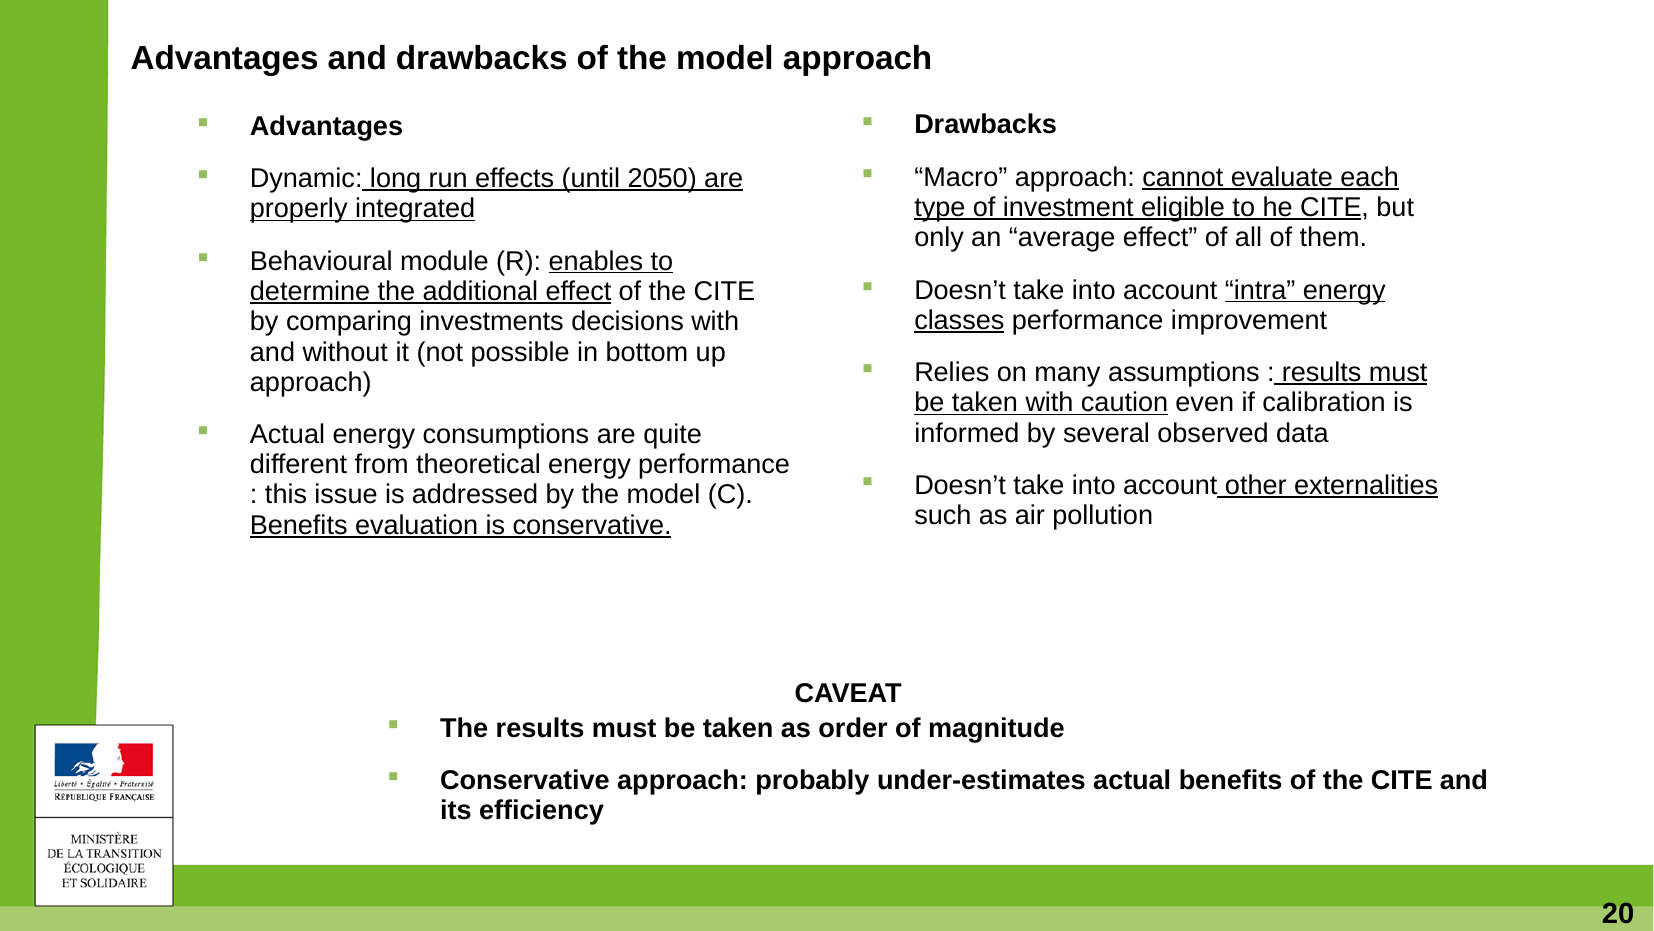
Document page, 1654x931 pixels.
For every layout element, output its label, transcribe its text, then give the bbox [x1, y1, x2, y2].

list Drawbacks “Macro” approach: cannot evaluate each type of investment eligible to he CITE, but only an “average effect” of all of them. Doesn’t take into account “intra” energy classes performance improvement Relies on many assumptions : results must be taken with caution even if calibration is informed by several observed data Doesn’t take into account other externalities such as air pollution [843, 109, 1456, 677]
title Advantages and drawbacks of the model approach [130, 17, 1563, 101]
list Advantages Dynamic: long run effects (until 2050) are properly integrated Behavioural module (R): enables to determine the additional effect of the CITE by comparing investments decisions with and without it (not possible in bottom up approach) Actual energy consumptions are quite different from theoretical energy performance : this issue is addressed by the model (C). Benefits evaluation is conservative. [179, 110, 791, 797]
list CAVEAT The results must be taken as order of magnitude Conservative approach: probably under-estimates actual benefits of the CITE and its efficiency [369, 677, 1513, 826]
picture [0, 0, 1654, 931]
